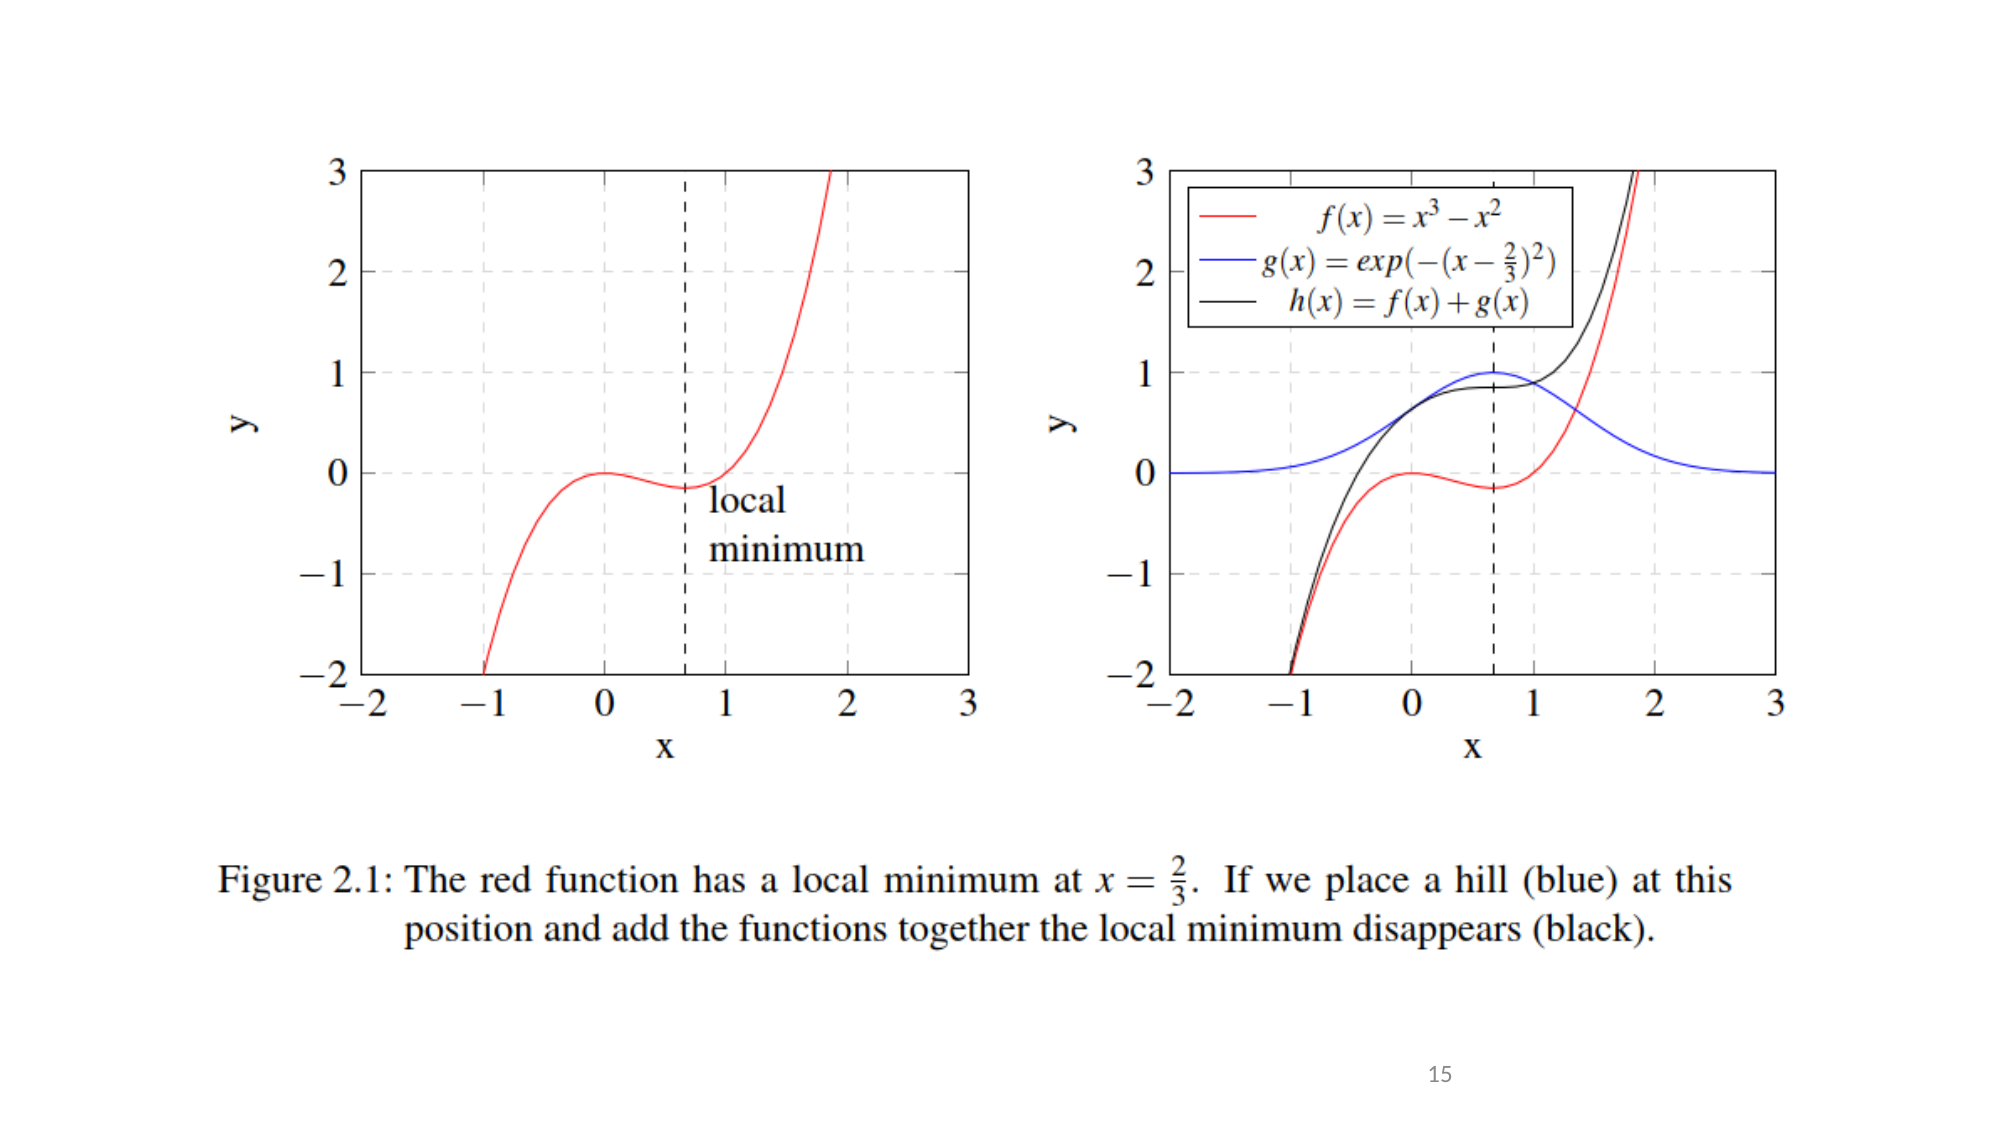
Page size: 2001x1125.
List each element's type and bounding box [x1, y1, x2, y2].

text_box [1412, 1042, 1863, 1103]
picture [188, 140, 1812, 985]
